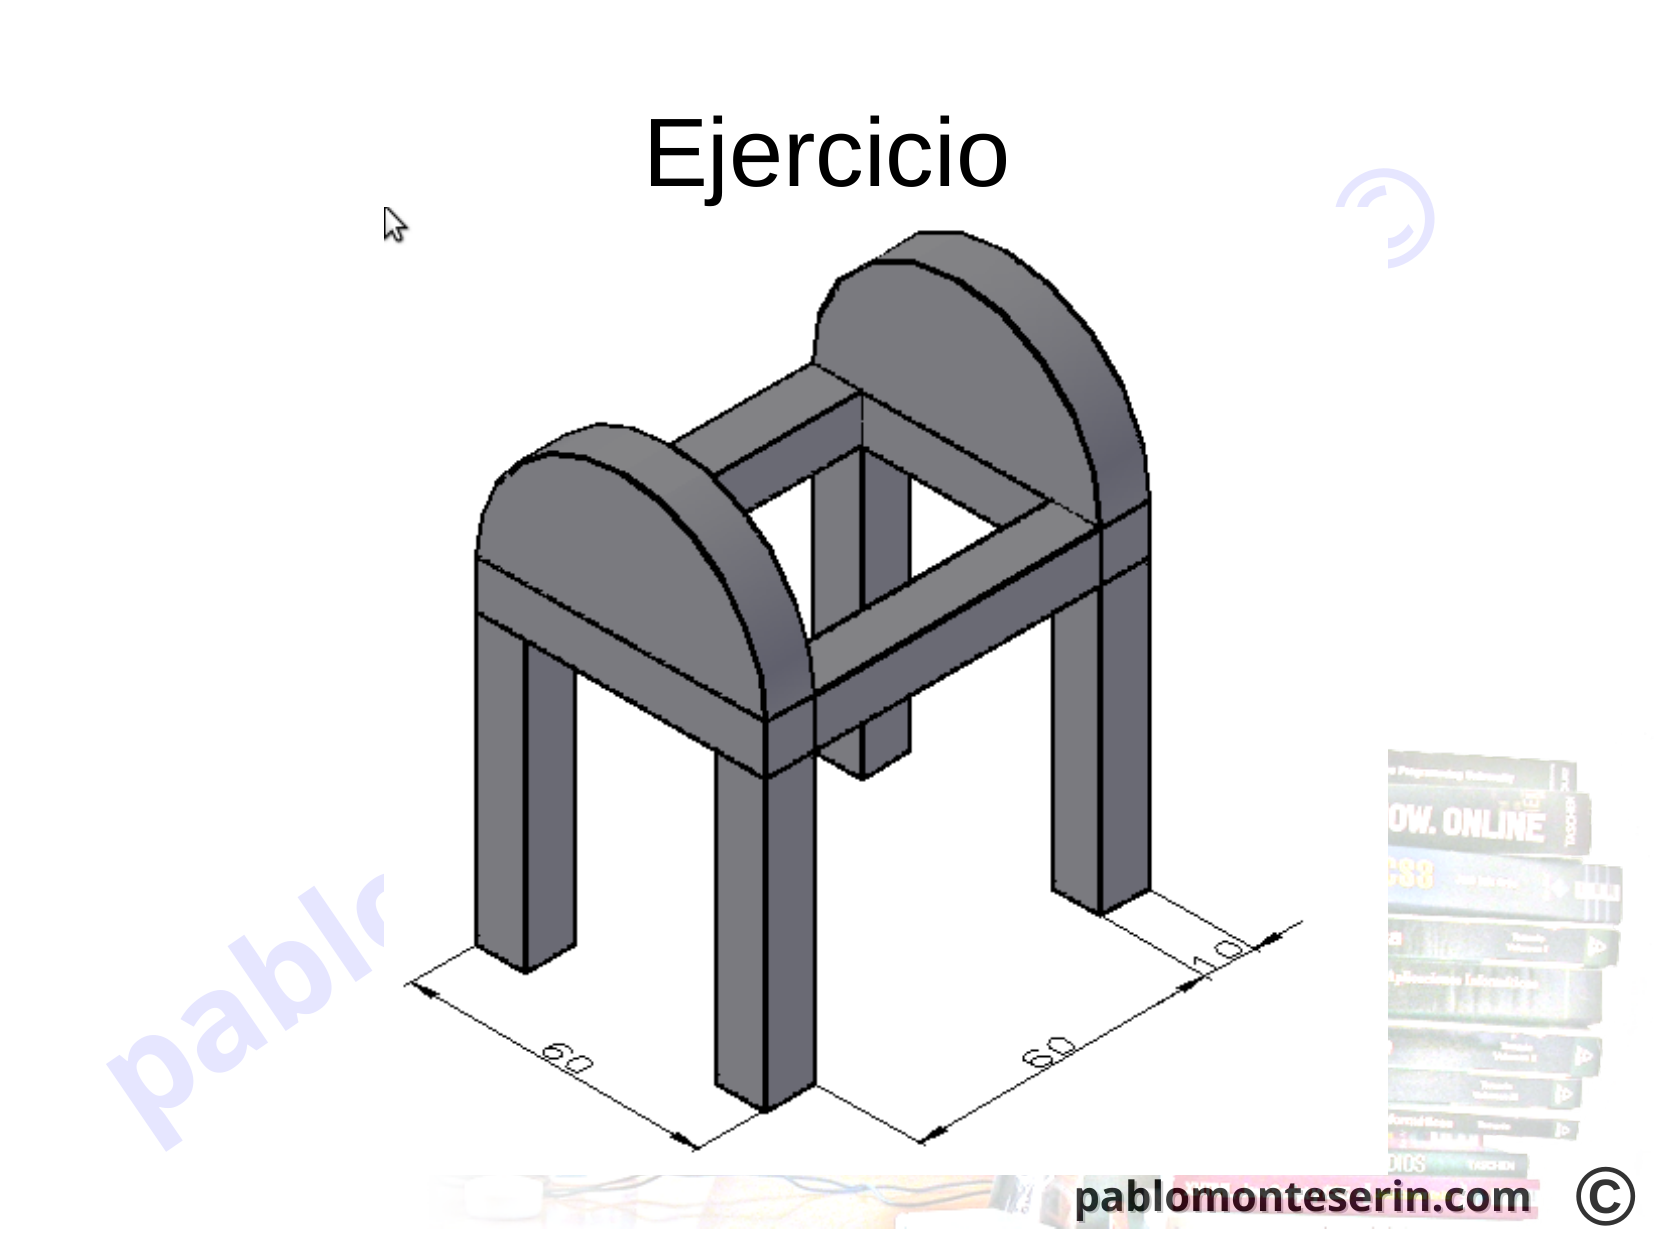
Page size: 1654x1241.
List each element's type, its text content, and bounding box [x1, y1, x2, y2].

title Ejercicio [82, 49, 1571, 257]
picture [384, 207, 1654, 1229]
